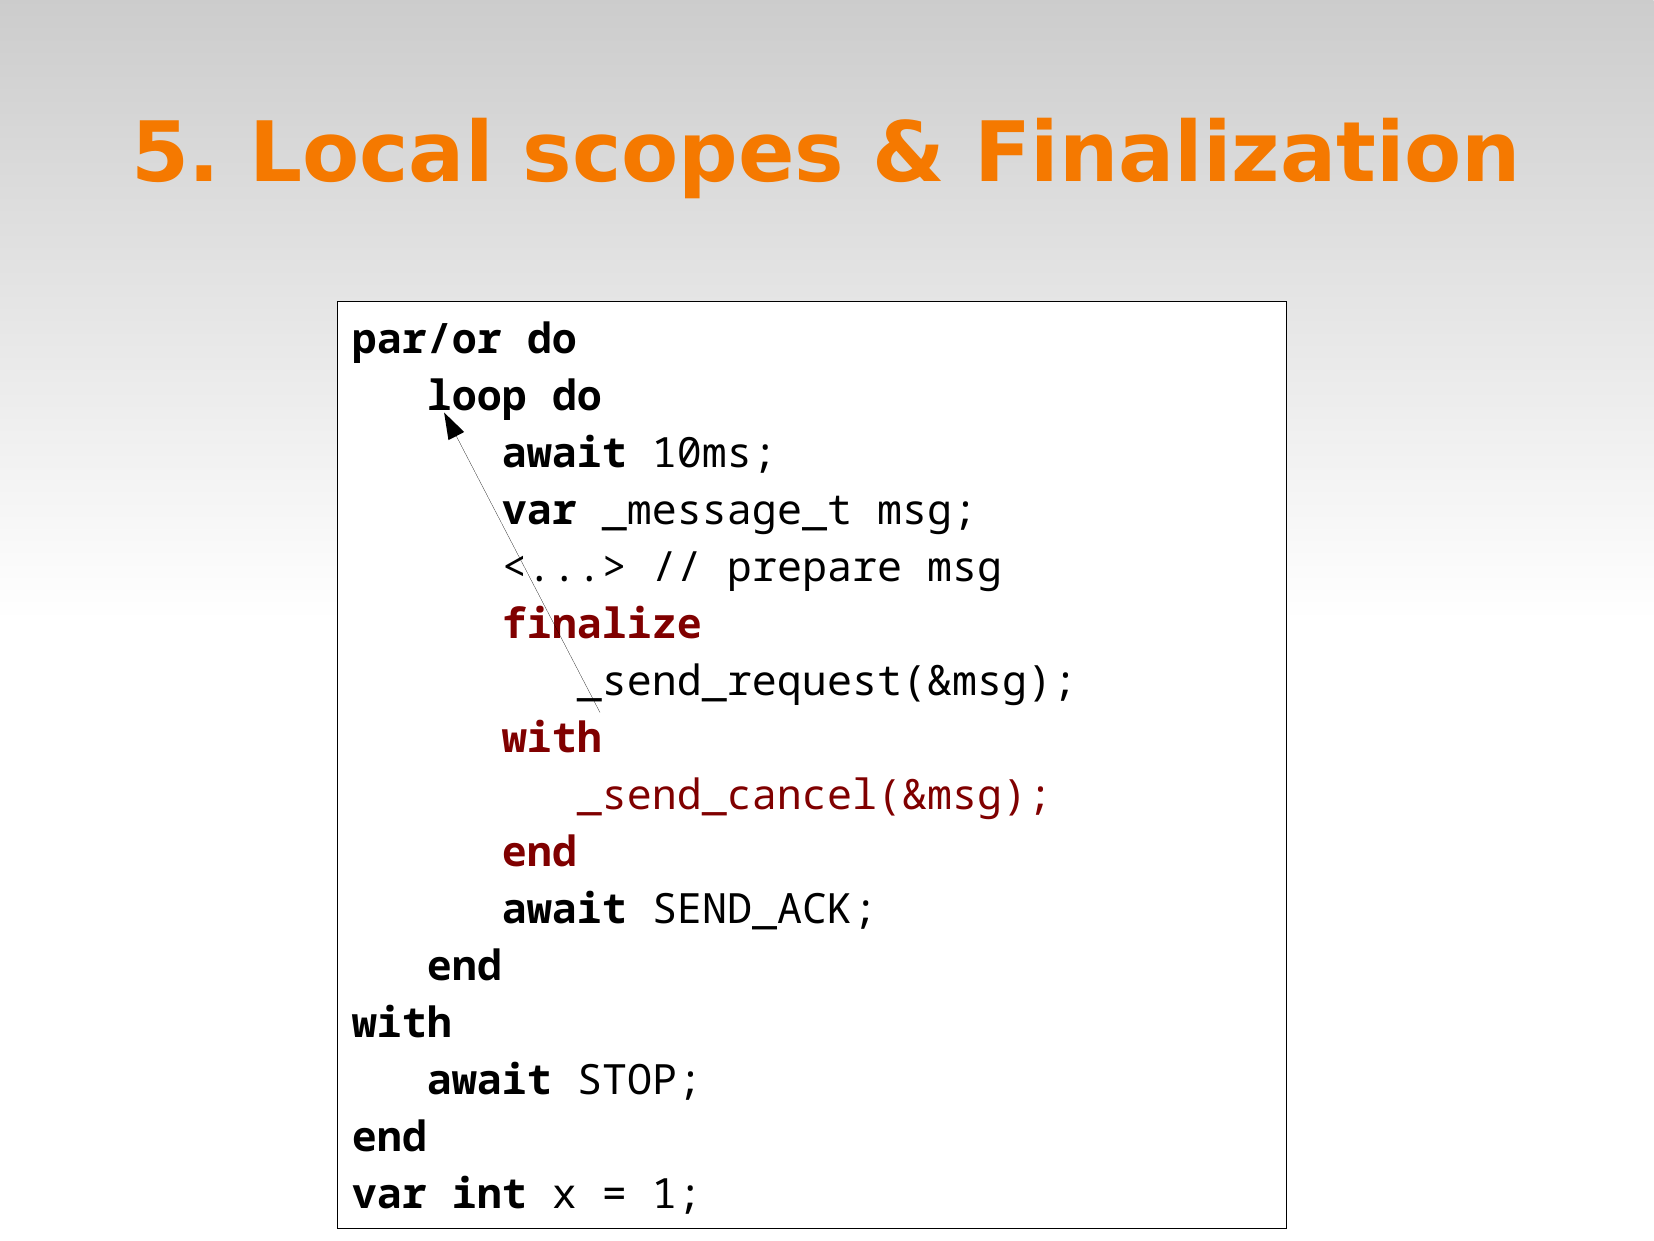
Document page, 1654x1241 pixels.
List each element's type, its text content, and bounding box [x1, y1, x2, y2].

text_box par/or do loop do await 10ms; var _message_t msg; <...> // prepare msg finalize _send_request(&msg); with _send_cancel(&msg); end await SEND_ACK; end with await STOP; end var int x = 1; [337, 301, 1287, 1113]
title 5. Local scopes & Finalization [82, 49, 1571, 257]
